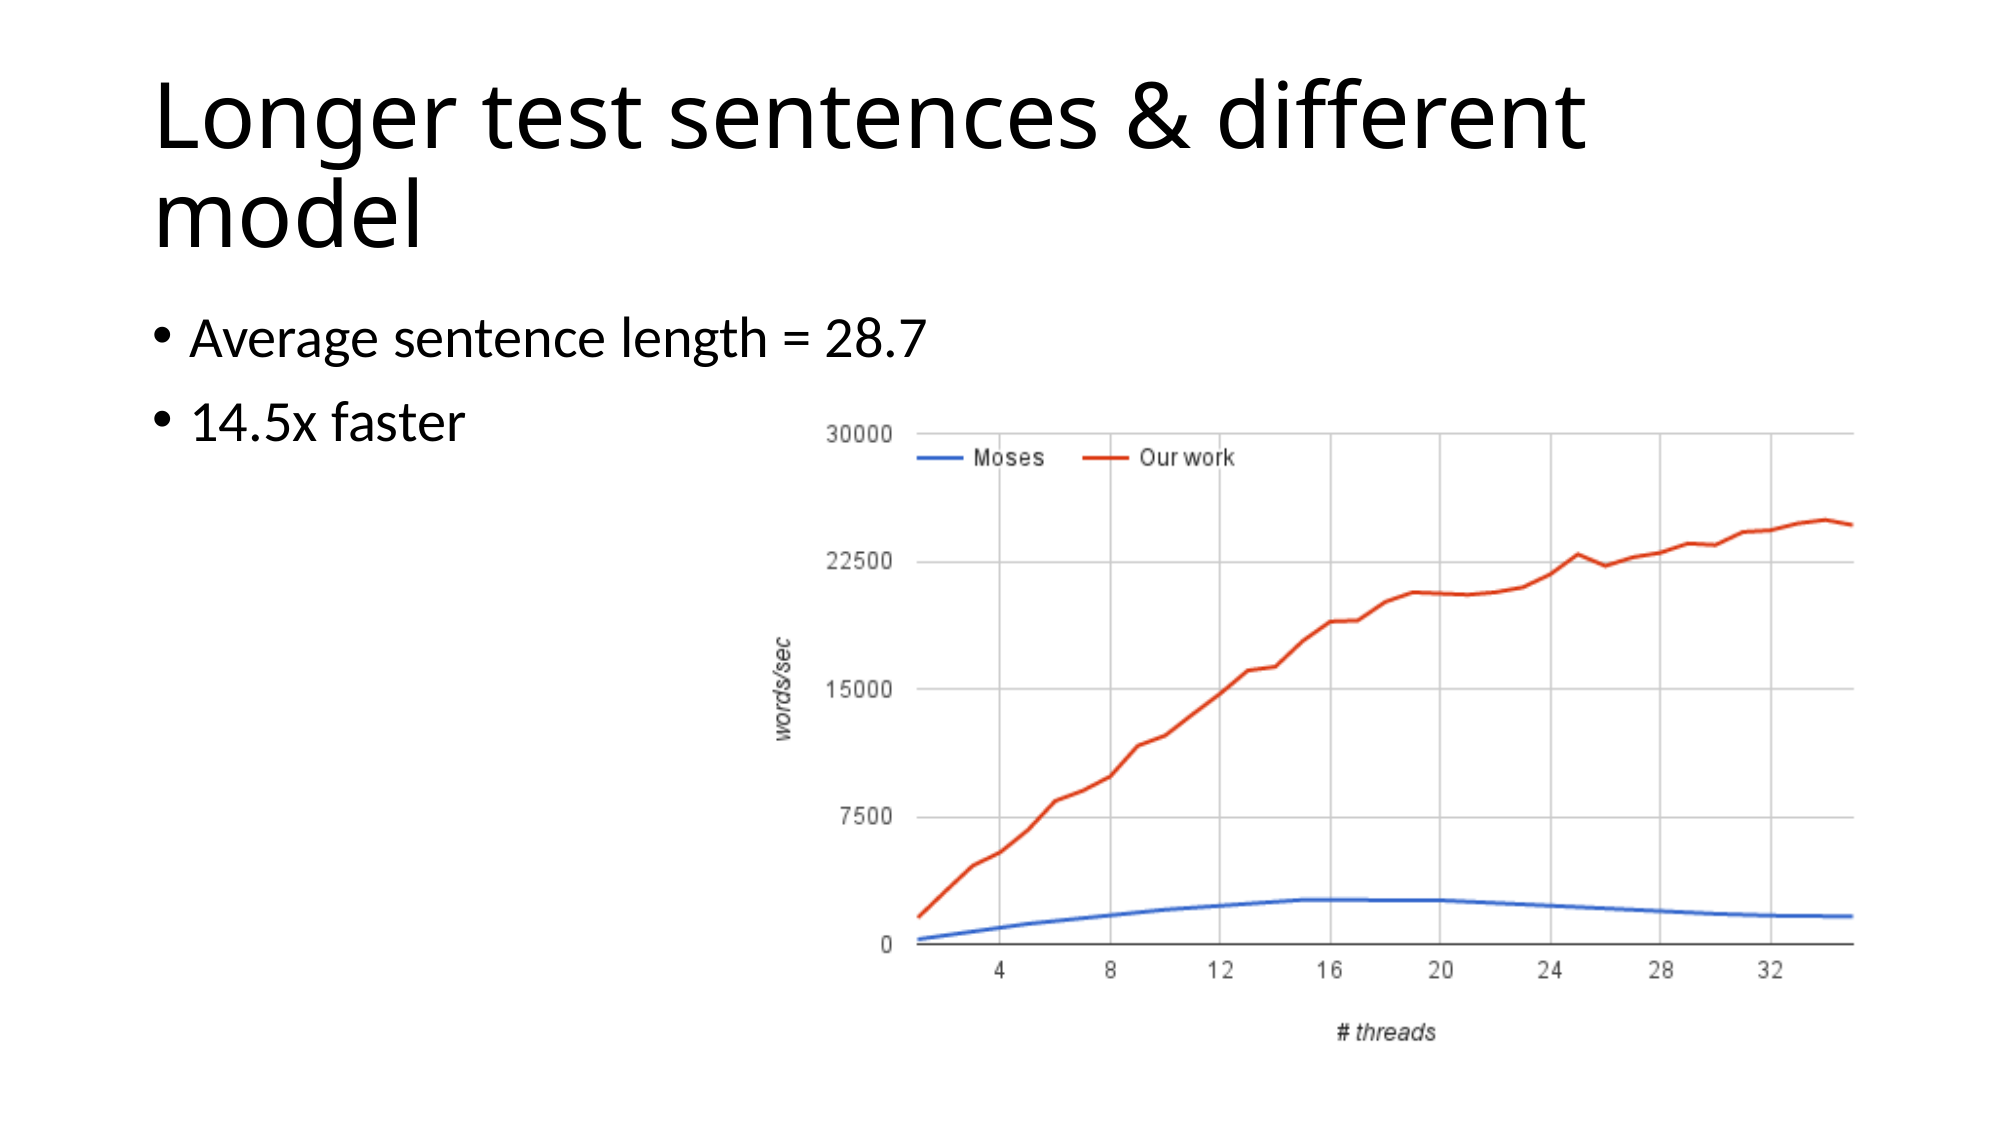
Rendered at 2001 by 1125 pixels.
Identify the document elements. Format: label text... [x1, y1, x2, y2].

picture [738, 361, 1907, 1084]
text_box Average sentence length = 28.7 14.5x faster [137, 299, 1863, 1013]
text_box Longer test sentences & different model [137, 59, 1863, 277]
